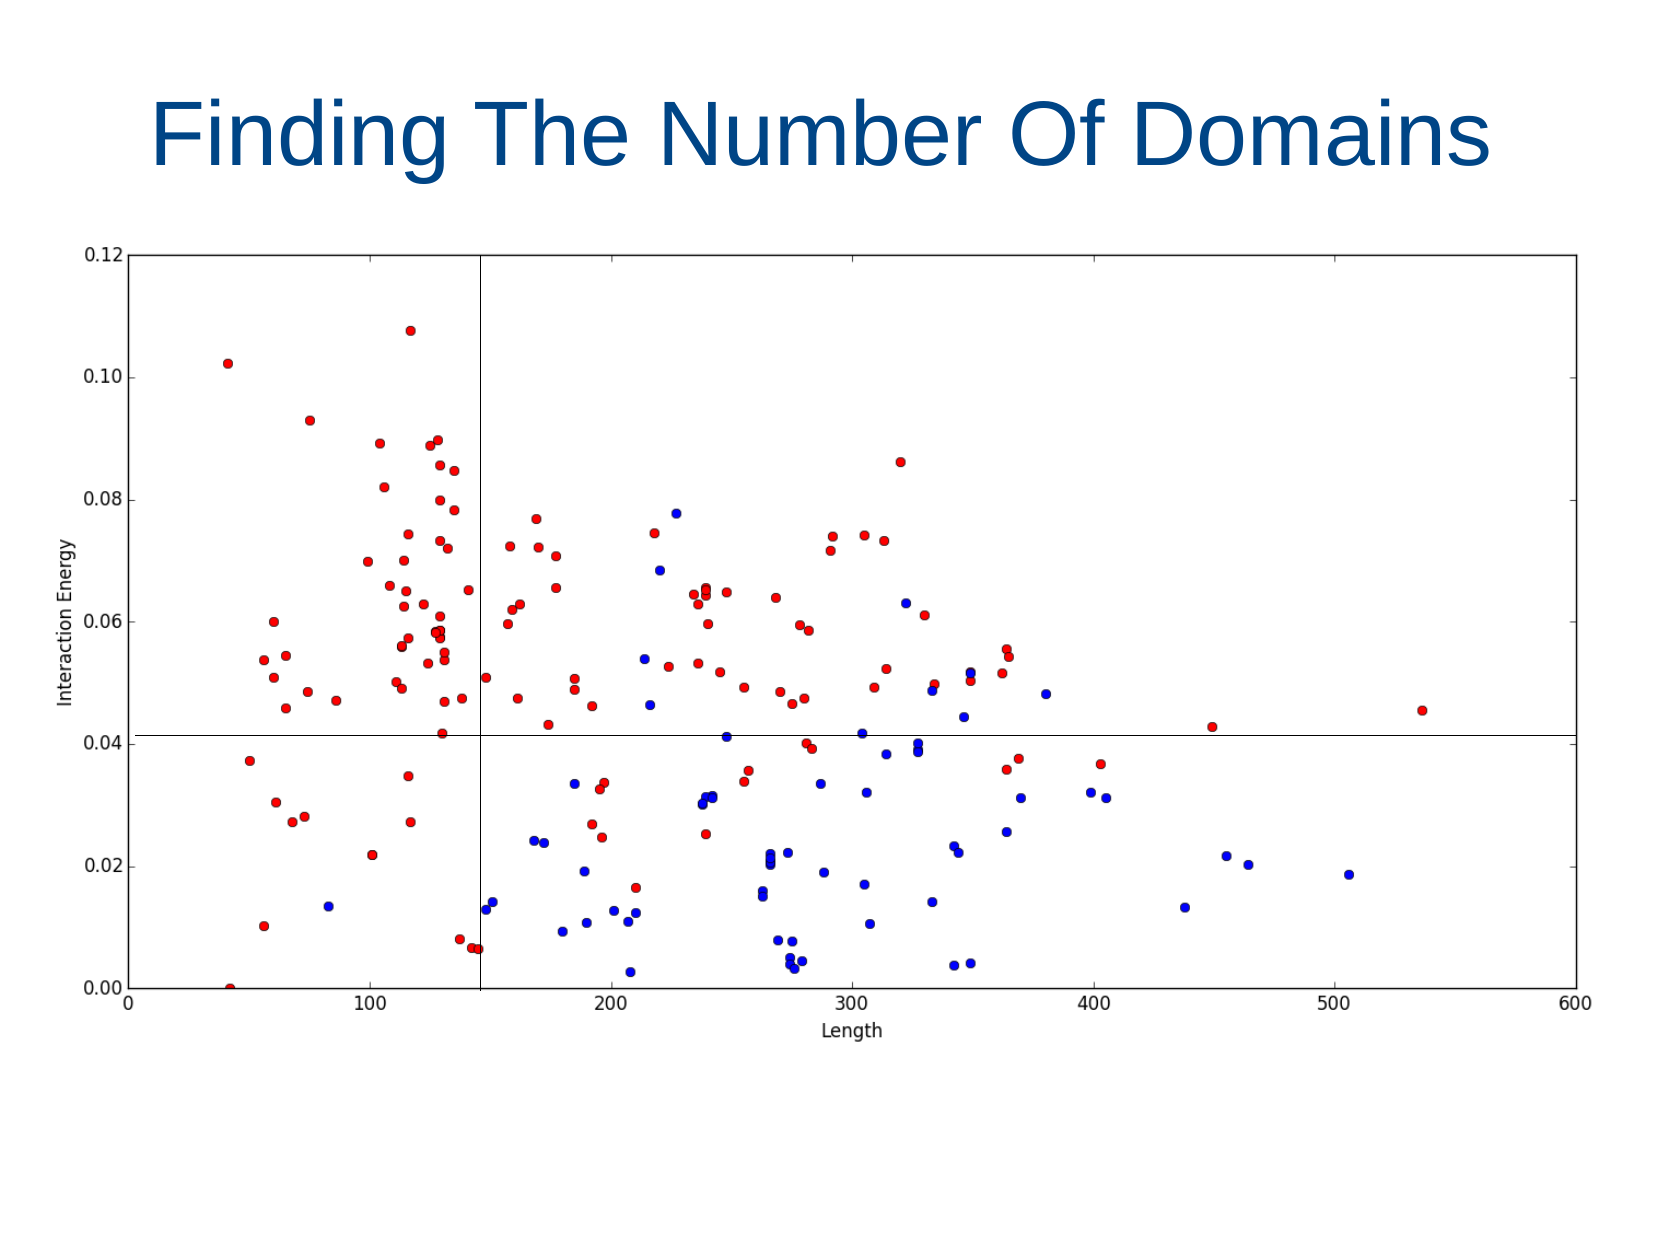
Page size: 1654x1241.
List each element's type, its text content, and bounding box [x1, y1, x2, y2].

text_box Finding The Number Of Domains [135, 75, 1576, 193]
picture [45, 210, 1606, 1050]
